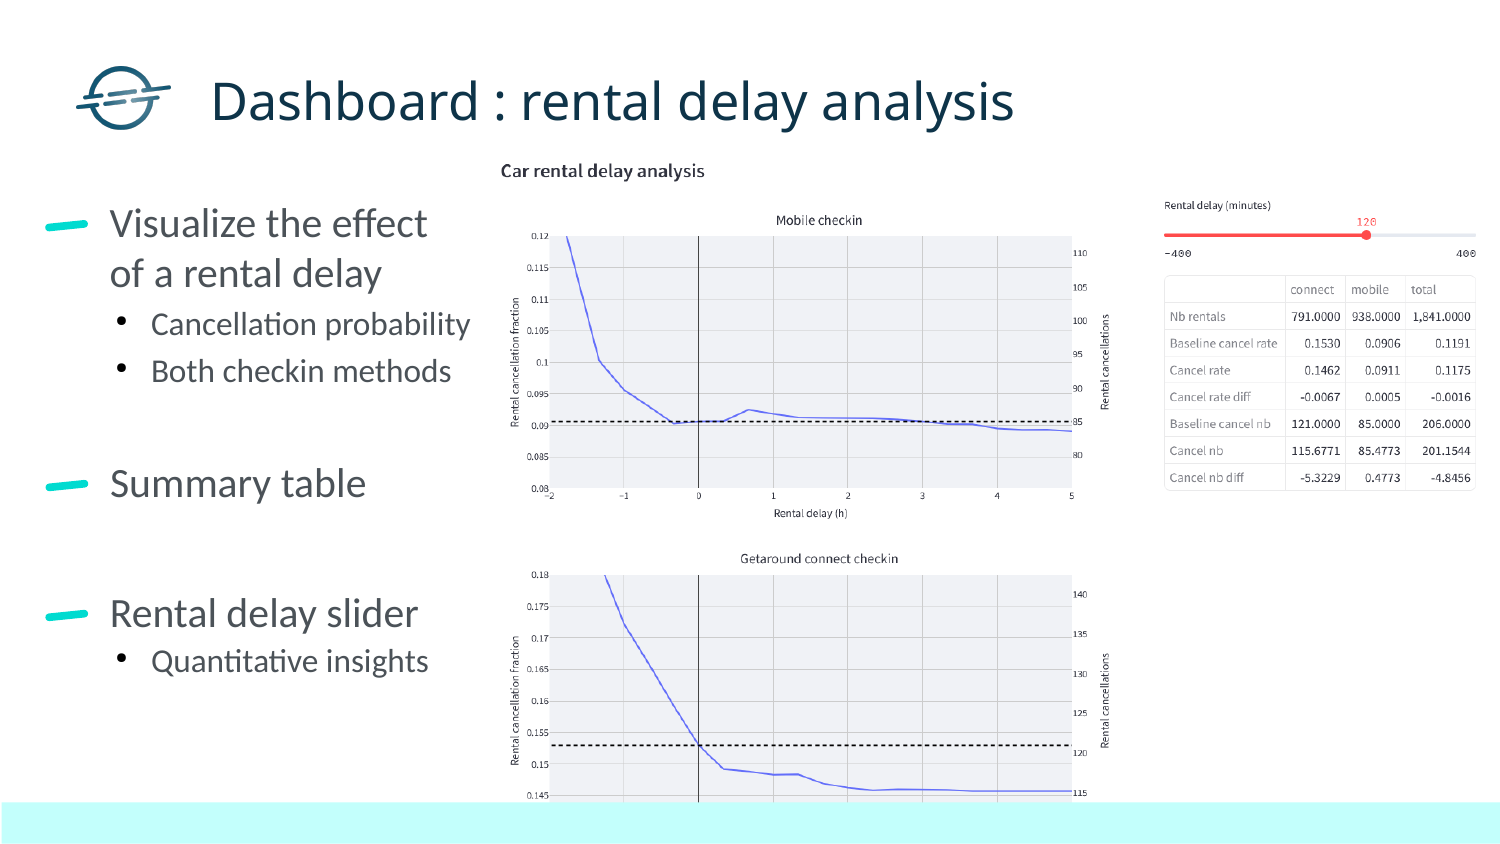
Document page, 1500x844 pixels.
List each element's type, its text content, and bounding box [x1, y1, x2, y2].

title Rental delay slider [94, 570, 489, 659]
text_box [1, 802, 1500, 844]
text_box [45, 479, 89, 492]
title Dashboard : rental delay analysis [195, 53, 1220, 141]
title Quantitative insights [100, 623, 475, 687]
text_box [45, 609, 89, 622]
text_box [45, 220, 88, 232]
title Summary table [95, 440, 391, 523]
picture [488, 155, 1493, 802]
picture [76, 66, 171, 130]
title Visualize the effect of a rental delay [94, 180, 482, 317]
title Both checkin methods [100, 334, 475, 397]
title Cancellation probability [100, 287, 488, 359]
